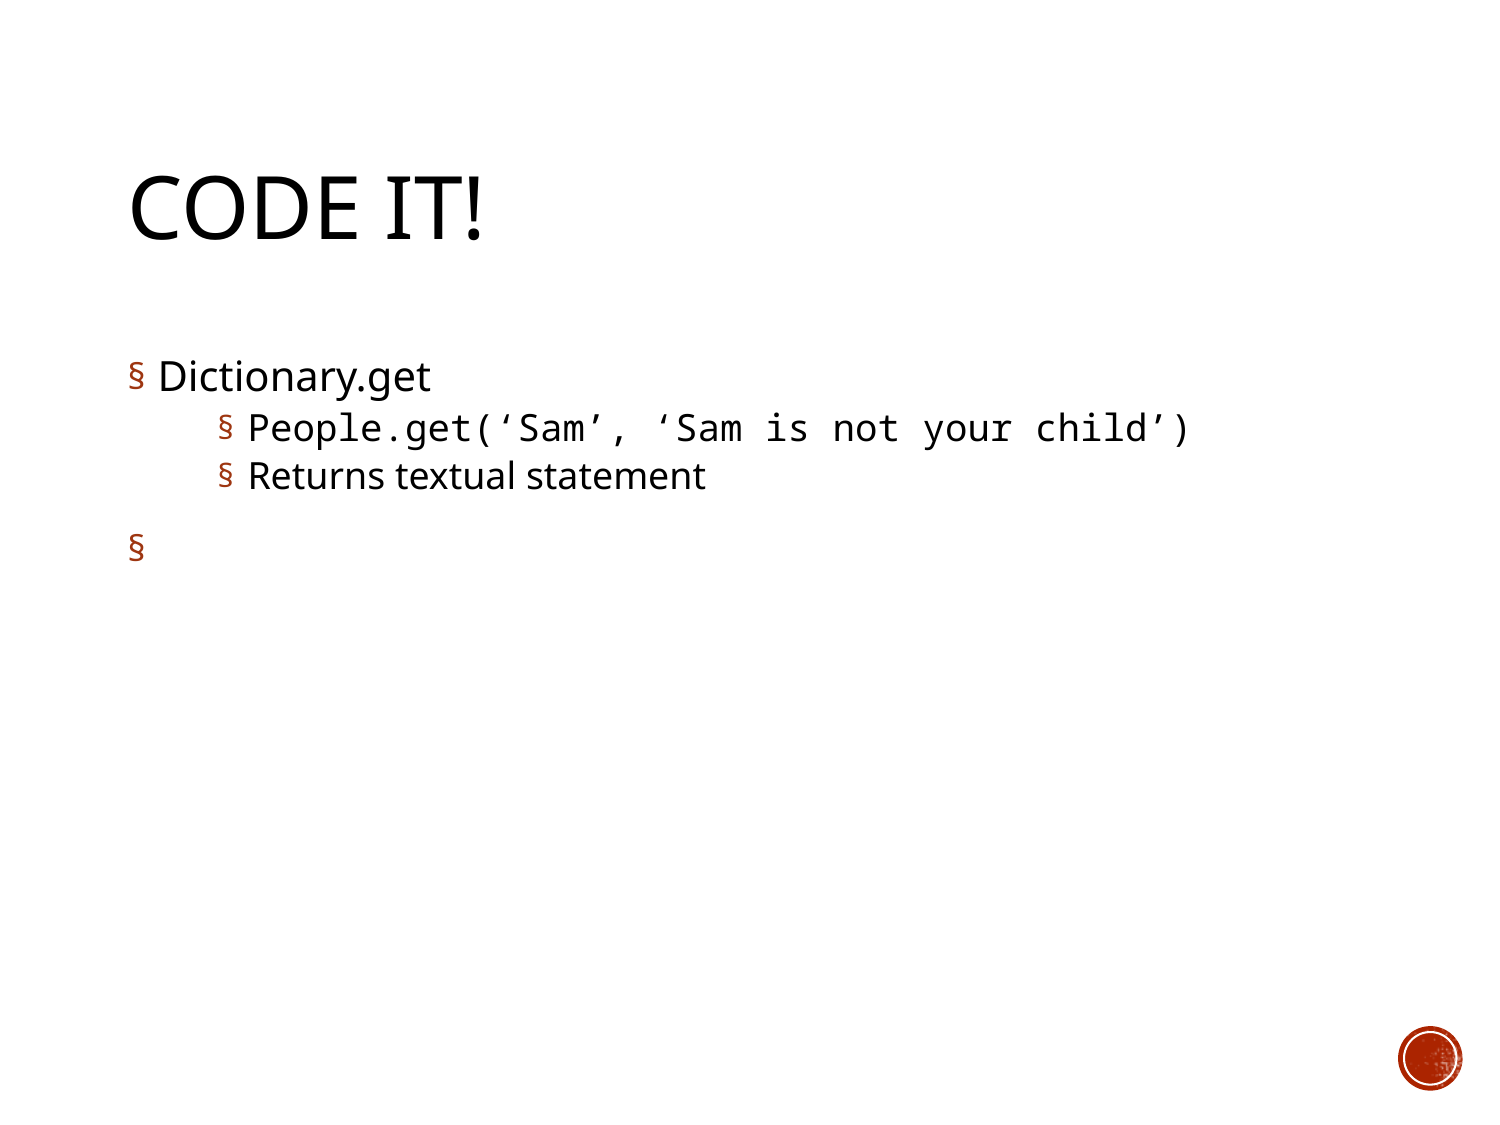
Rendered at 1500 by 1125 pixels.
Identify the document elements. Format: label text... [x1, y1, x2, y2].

list Dictionary.get People.get(‘Sam’, ‘Sam is not your child’) Returns textual statement [112, 348, 1388, 1013]
title Code It! [112, 79, 1388, 344]
